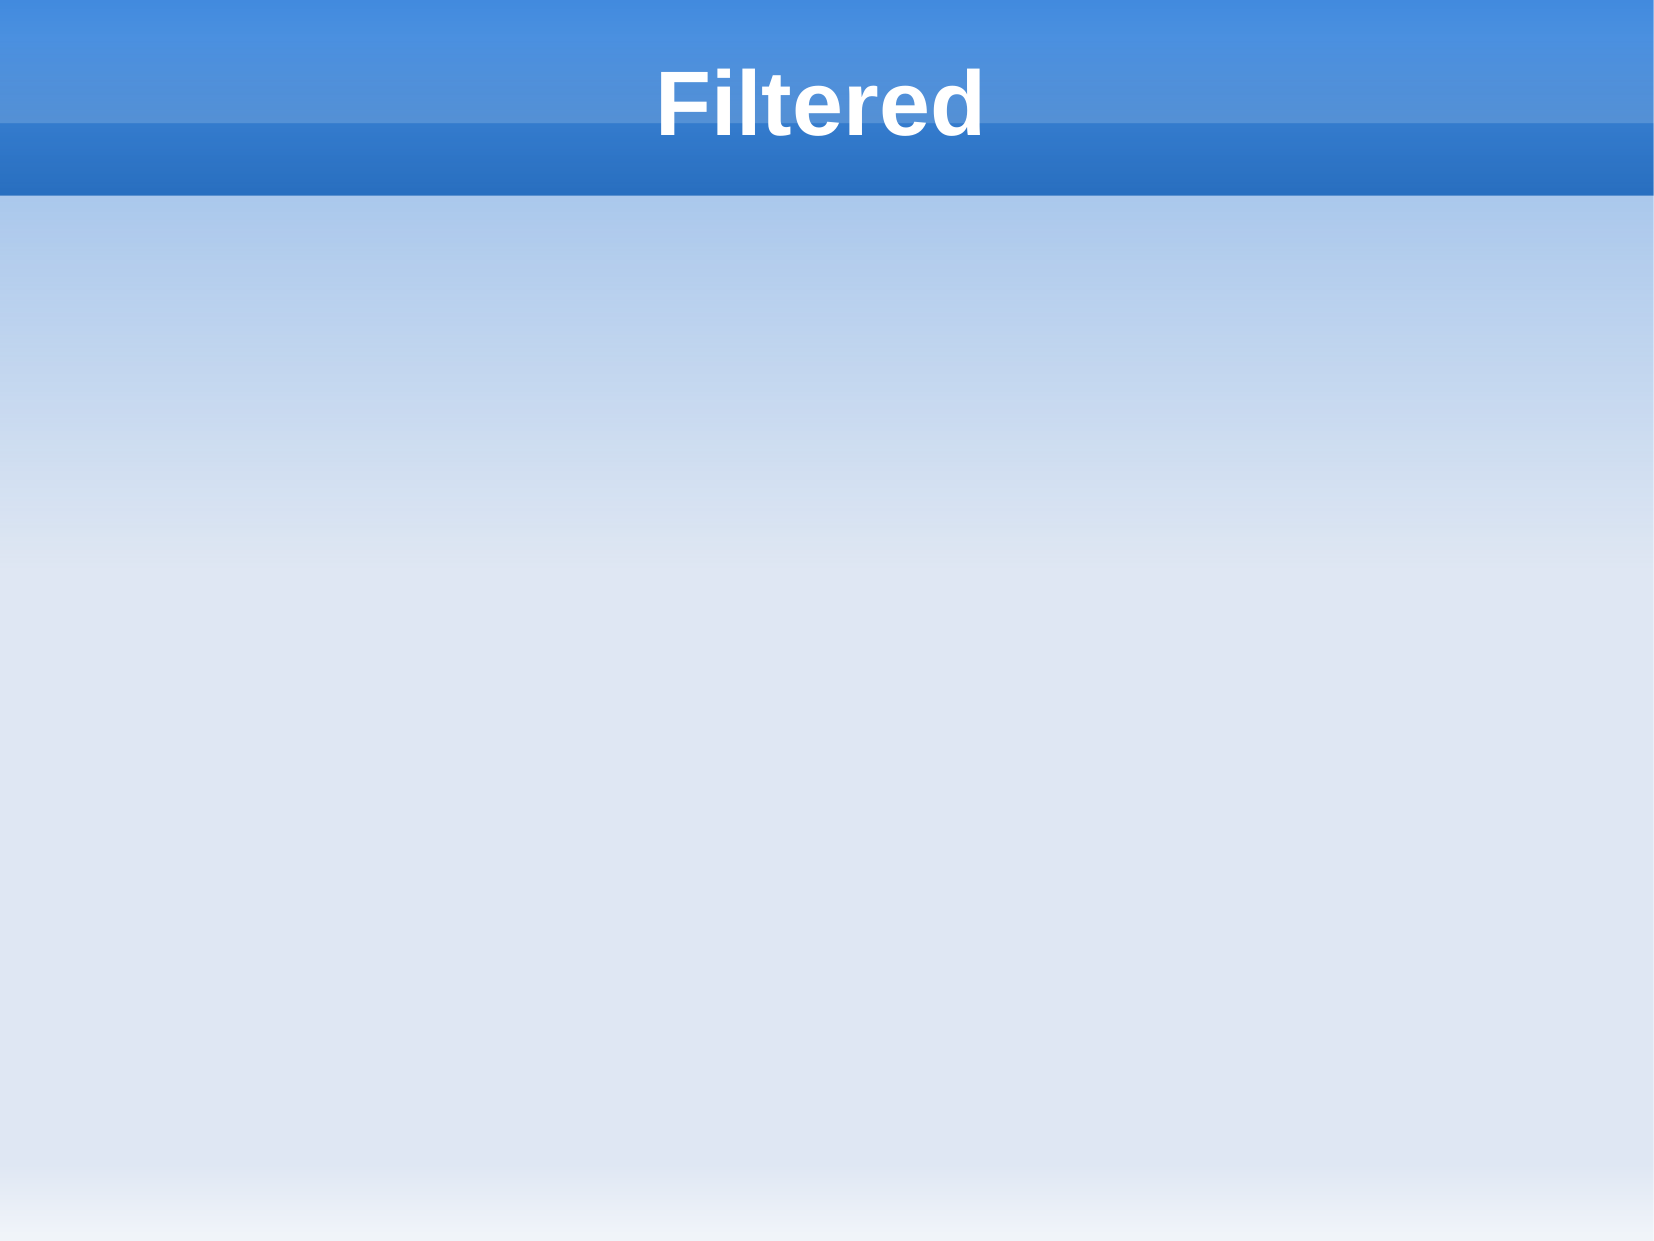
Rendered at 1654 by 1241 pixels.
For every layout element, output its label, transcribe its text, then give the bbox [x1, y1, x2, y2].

title Filtered [76, 0, 1565, 208]
picture [0, 0, 1654, 1241]
